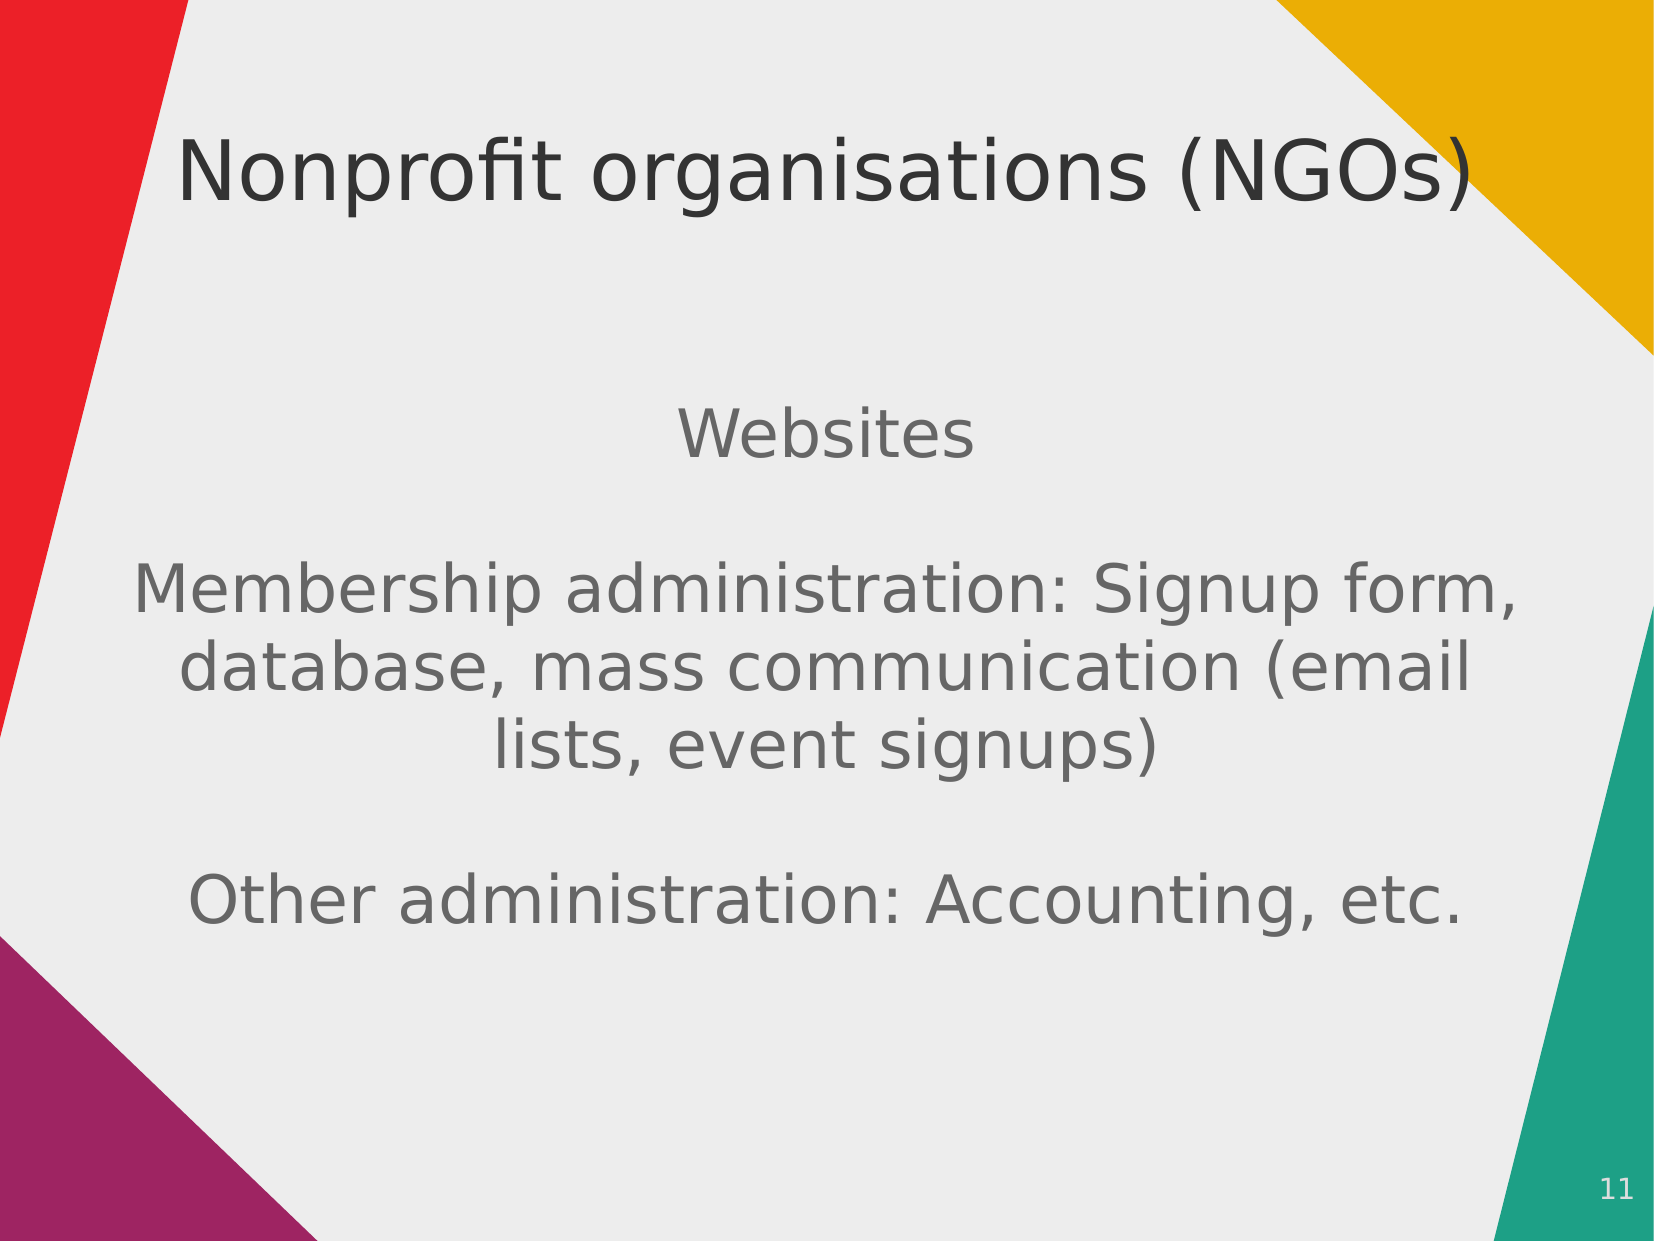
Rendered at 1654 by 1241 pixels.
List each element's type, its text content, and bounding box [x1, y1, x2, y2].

title Nonprofit organisations (NGOs) [114, 73, 1539, 271]
subtitle Websites Membership administration: Signup form, database, mass communication (email lists, event signups) Other administration: Accounting, etc. [114, 302, 1539, 1033]
